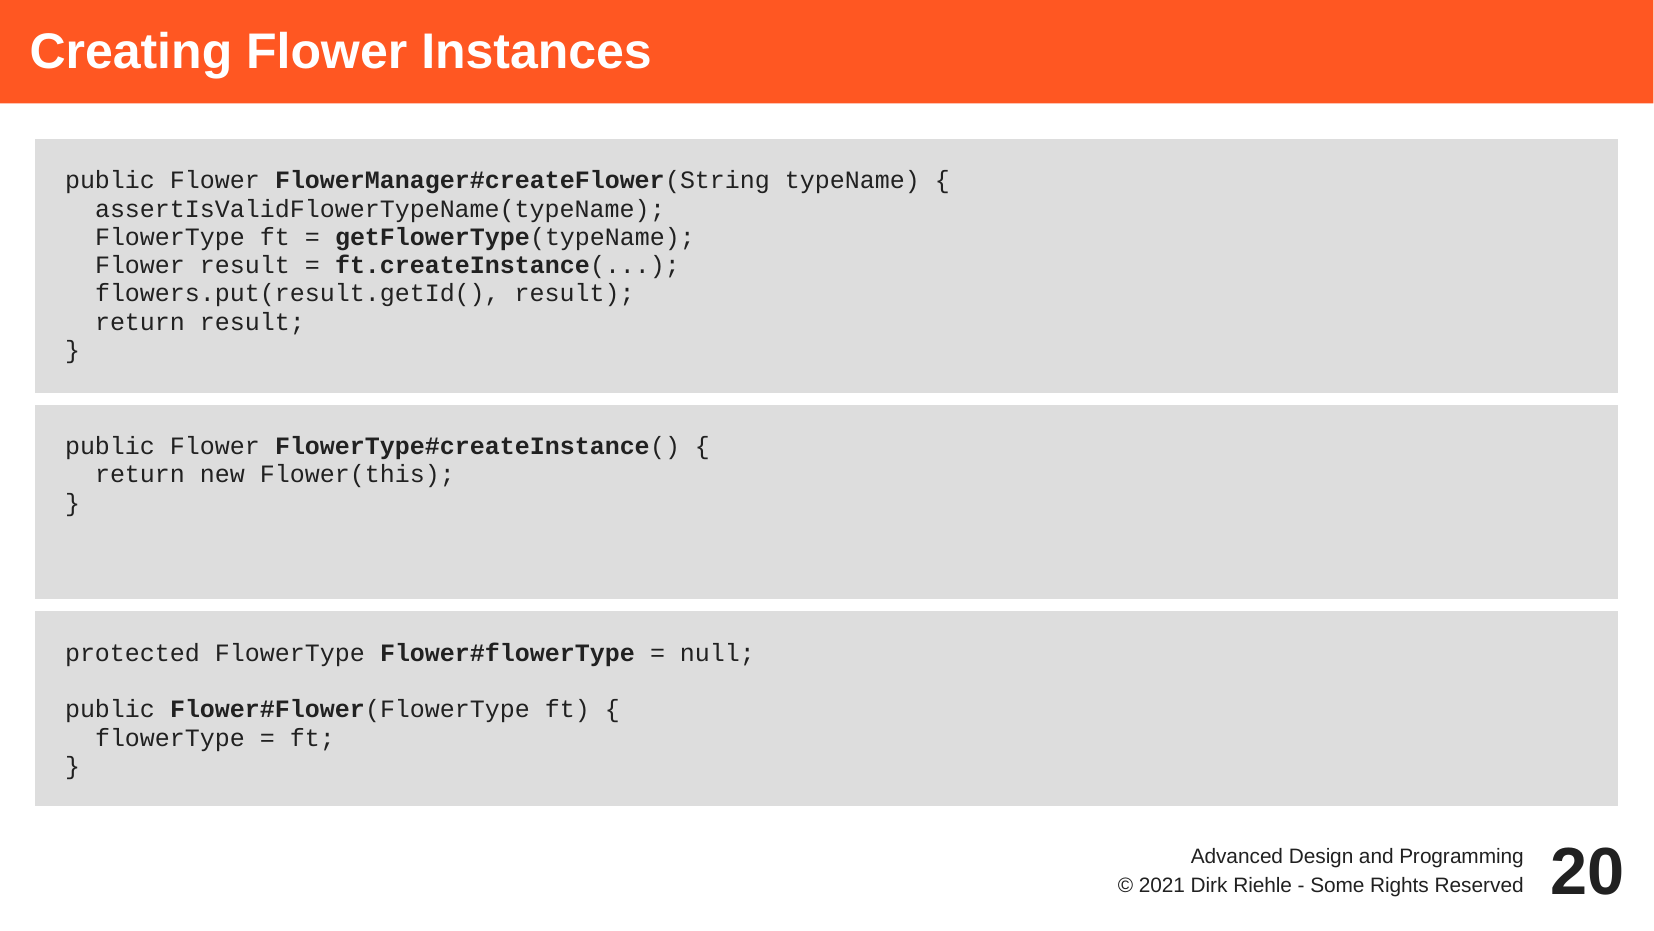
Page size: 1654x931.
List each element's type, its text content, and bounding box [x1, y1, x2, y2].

list protected FlowerType Flower#flowerType = null; public Flower#Flower(FlowerType ft) { flowerType = ft; } [29, 611, 1625, 813]
list public Flower FlowerType#createInstance() { return new Flower(this); } [29, 398, 1625, 606]
title Creating Flower Instances [0, 0, 1654, 104]
list public Flower FlowerManager#createFlower(String typeName) { assertIsValidFlowerTypeName(typeName); FlowerType ft = getFlowerType(typeName); Flower result = ft.createInstance(...); flowers.put(result.getId(), result); return result; } [29, 132, 1625, 393]
